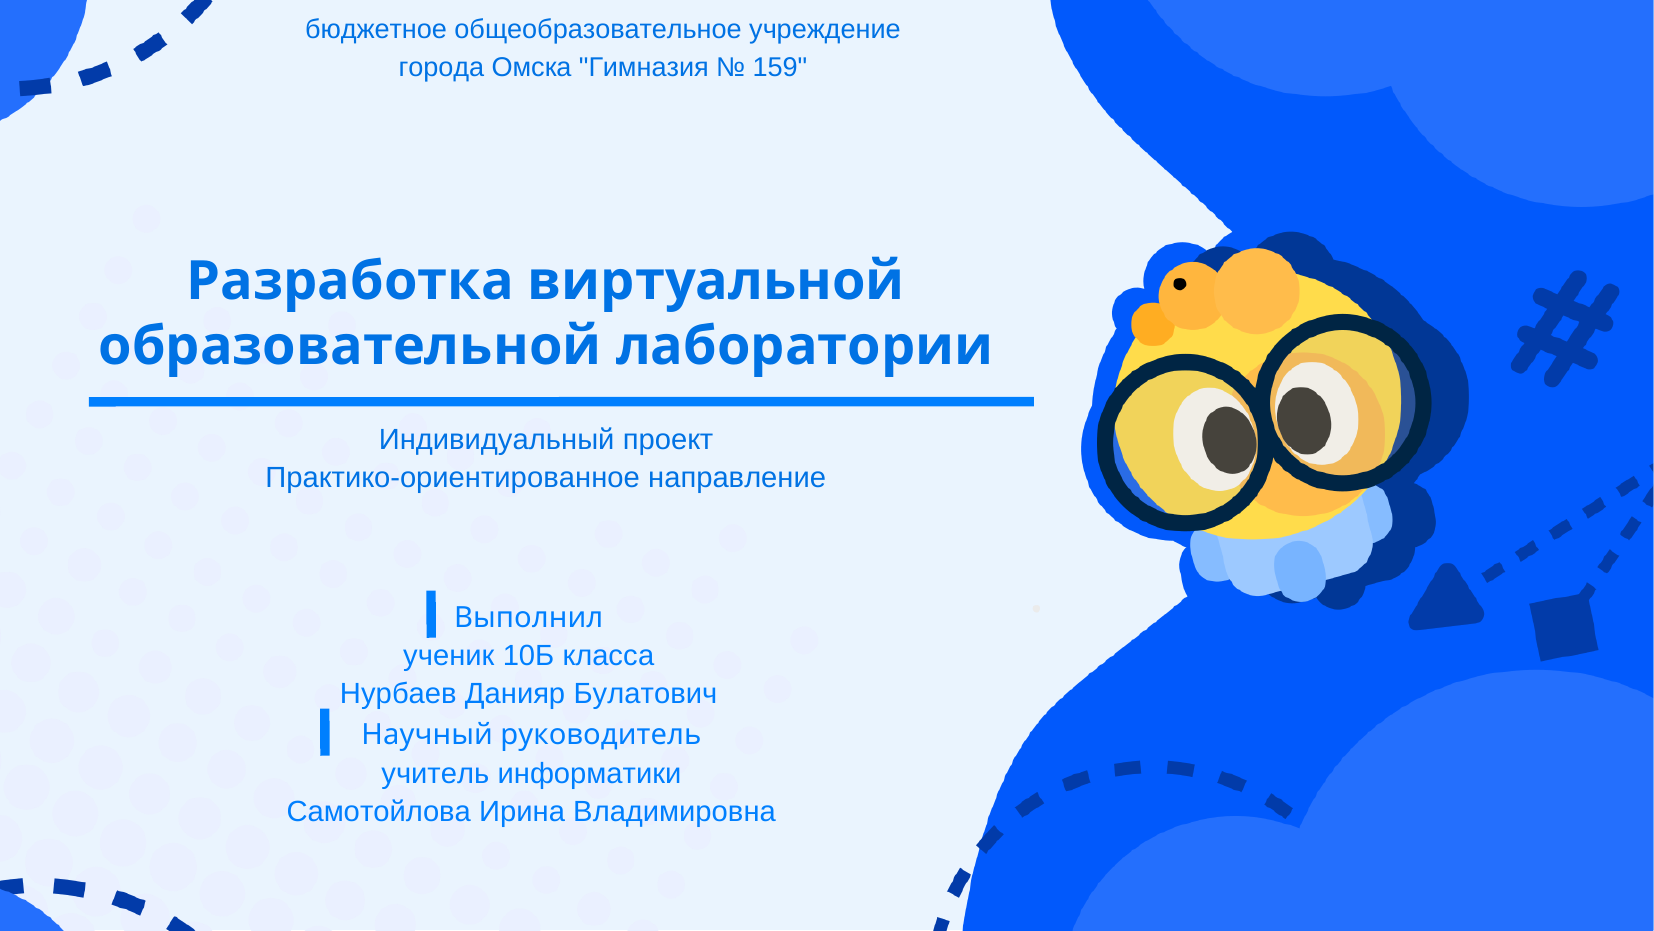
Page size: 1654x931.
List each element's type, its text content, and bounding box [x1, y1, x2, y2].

text_box Научный руководитель yчитель информатики Самотойлова Ирина Владимировна [88, 708, 975, 835]
text_box бюджетное общеобразовательное учреждение города Омска "Гимназия № 159" [265, 0, 940, 89]
text_box Выполнил ученик 10Б класса Нурбаев Данияр Булатович [130, 590, 928, 708]
picture [0, 0, 1654, 931]
text_box Разработка виртуальной образовательной лаборатории [88, 236, 1004, 384]
text_box Индивидуальный проект Практико-ориентированное направление [147, 413, 945, 519]
